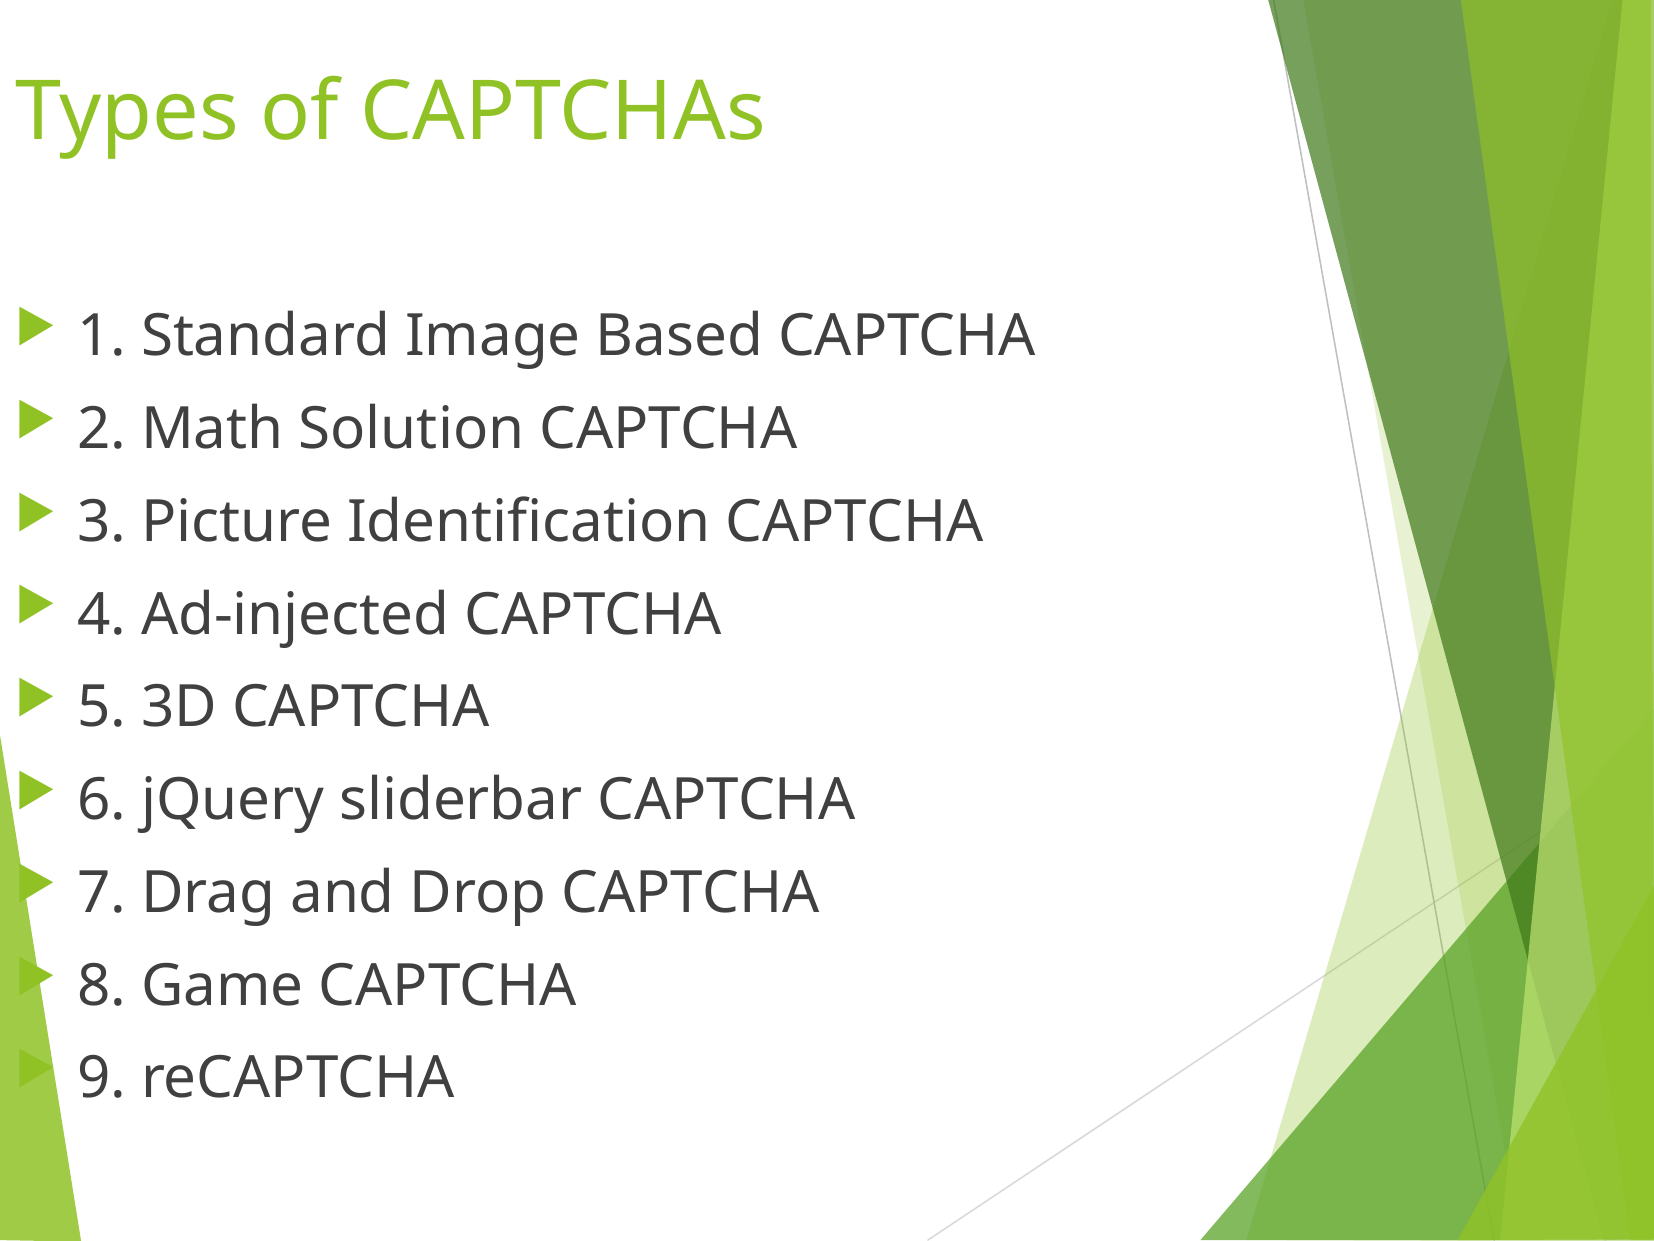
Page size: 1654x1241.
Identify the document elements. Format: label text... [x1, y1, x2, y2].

list 1. Standard Image Based CAPTCHA 2. Math Solution CAPTCHA 3. Picture Identification CAPTCHA 4. Ad-injected CAPTCHA 5. 3D CAPTCHA 6. jQuery sliderbar CAPTCHA 7. Drag and Drop CAPTCHA 8. Game CAPTCHA 9. reCAPTCHA [0, 290, 1489, 1110]
title Types of CAPTCHAs [0, 49, 1489, 257]
